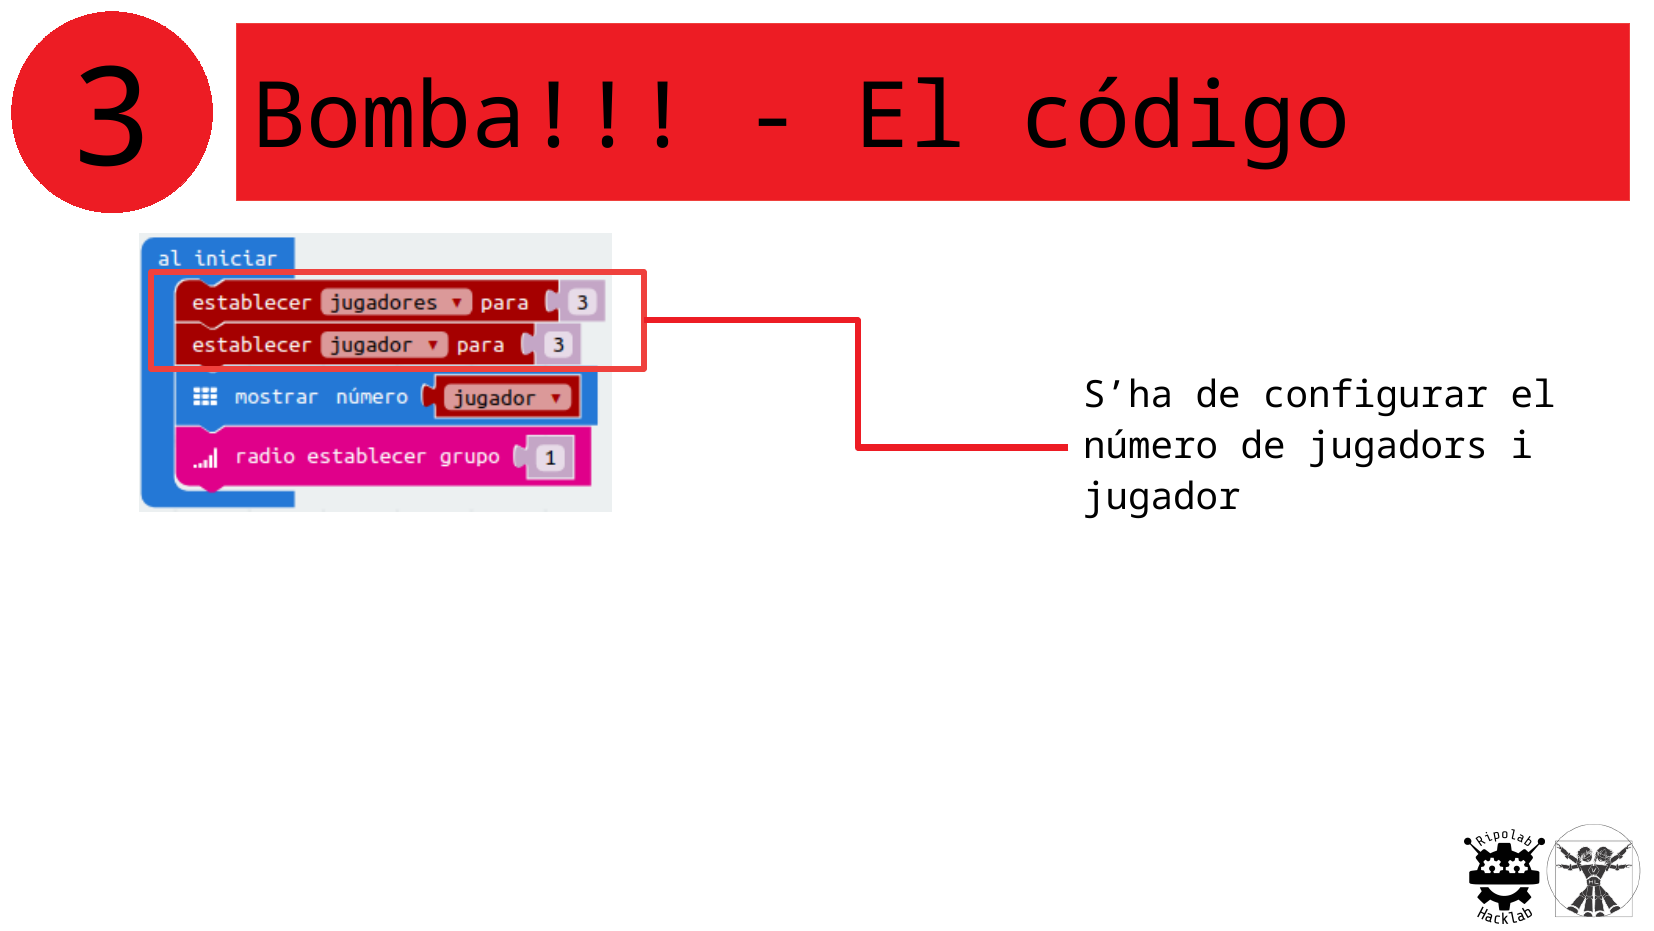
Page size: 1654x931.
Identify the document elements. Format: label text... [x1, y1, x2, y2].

picture [154, 275, 612, 366]
text_box 3 [11, 11, 213, 213]
text_box Bomba!!! - El código [236, 23, 1630, 201]
picture [1464, 820, 1642, 924]
text_box S’ha de configurar el número de jugadors i jugador [1068, 360, 1574, 535]
picture [139, 233, 612, 512]
